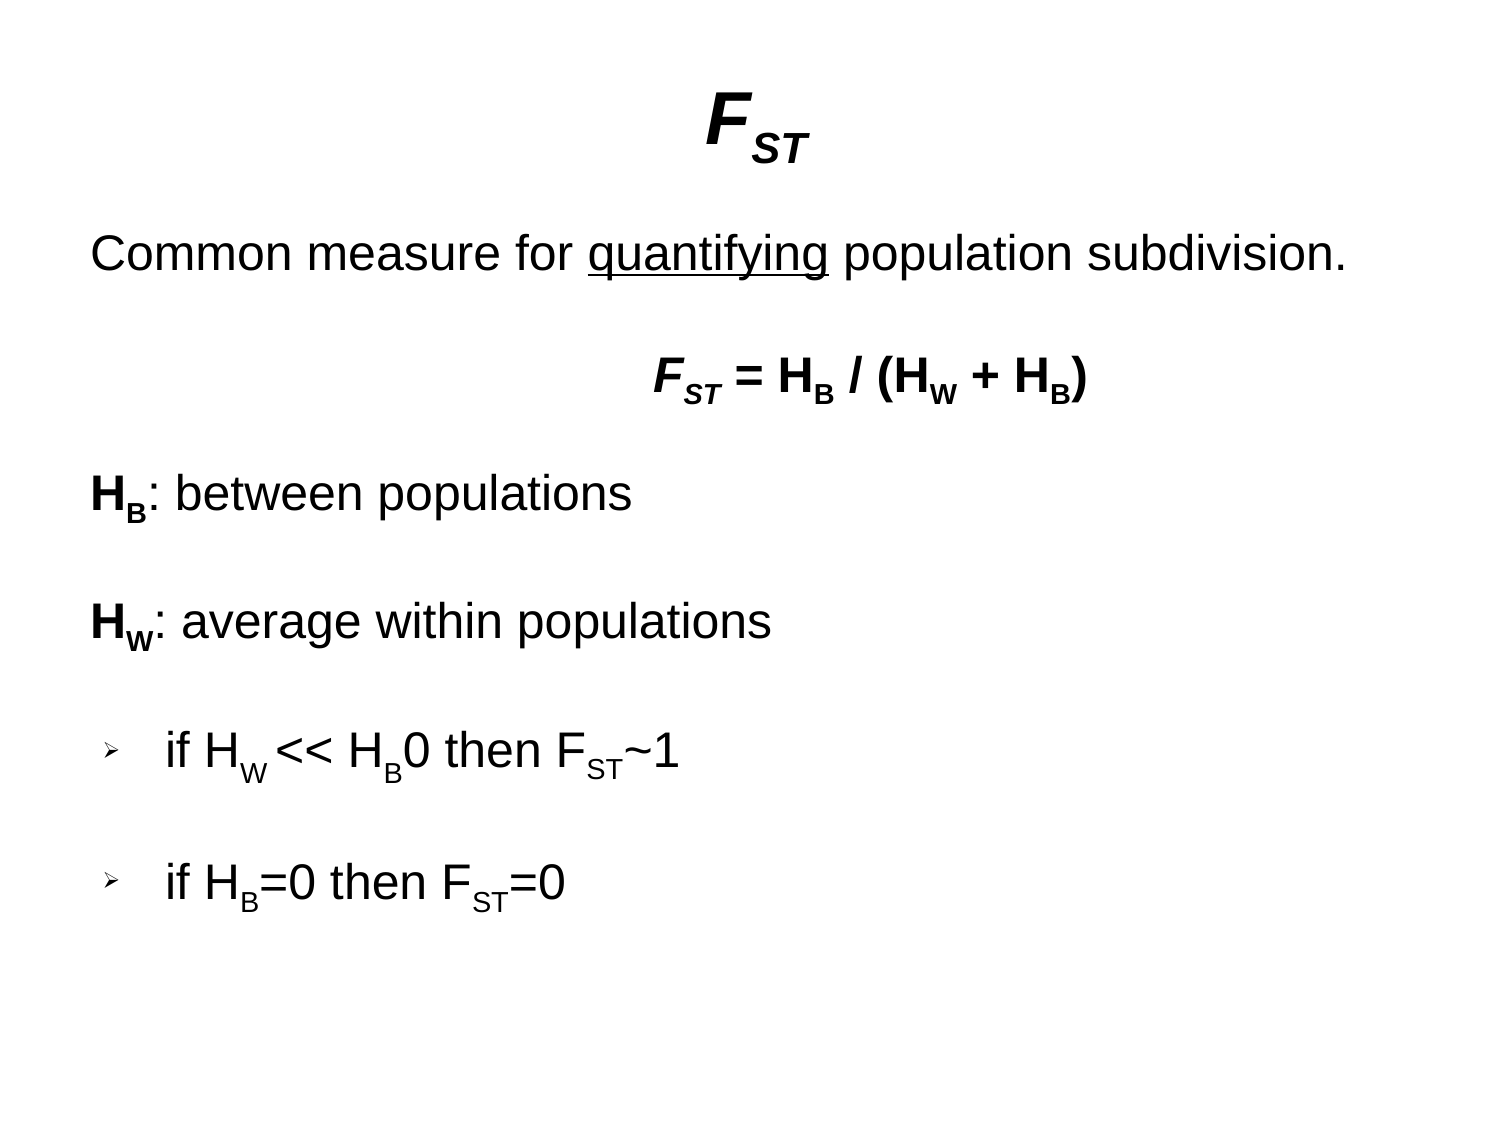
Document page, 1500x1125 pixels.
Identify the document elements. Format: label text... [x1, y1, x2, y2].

title FST [81, 0, 1432, 188]
text_box FST = HB / (HW + HB) [531, 334, 1210, 418]
list Common measure for quantifying population subdivision. HB: between populations HW: average within populations if HW << HB0 then FST~1 if HB=0 then FST=0 [75, 205, 1425, 1021]
